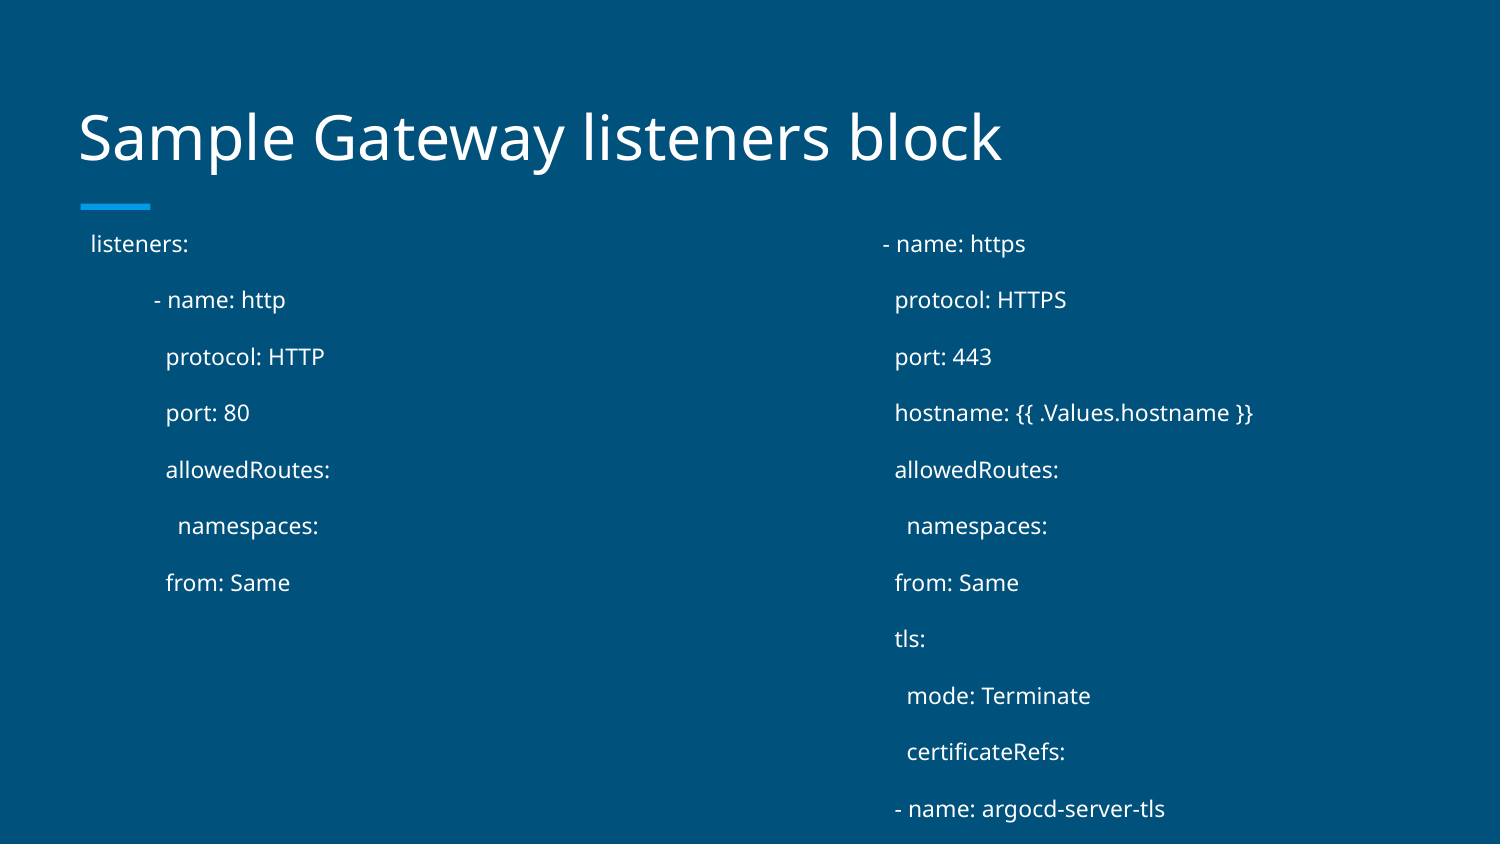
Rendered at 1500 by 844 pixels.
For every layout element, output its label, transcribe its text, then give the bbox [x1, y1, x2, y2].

title Sample Gateway listeners block [63, 75, 1437, 188]
list - name: https protocol: HTTPS port: 443 hostname: {{ .Values.hostname }} allowedRoutes: namespaces: from: Same tls: mode: Terminate certificateRefs: - name: argocd-server-tls [792, 210, 1449, 750]
list listeners: - name: http protocol: HTTP port: 80 allowedRoutes: namespaces: from: Same [63, 210, 720, 750]
